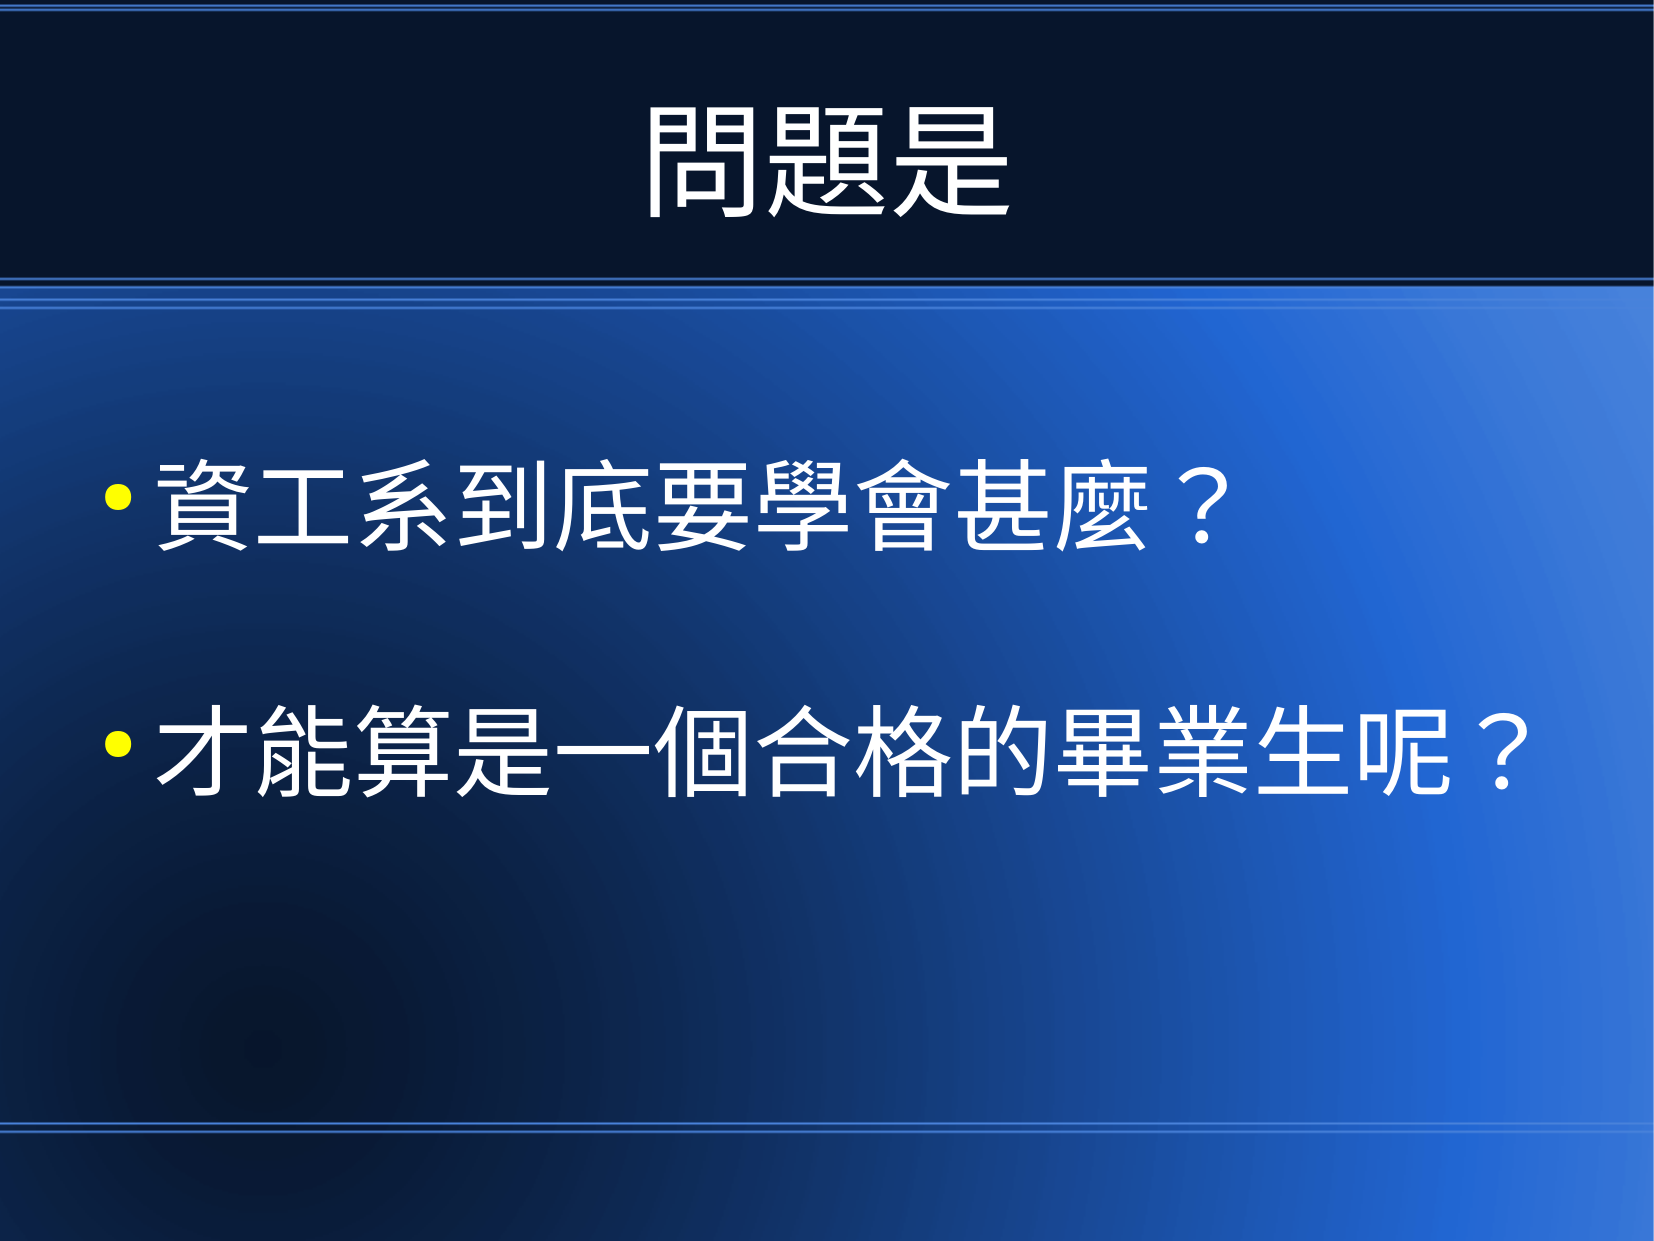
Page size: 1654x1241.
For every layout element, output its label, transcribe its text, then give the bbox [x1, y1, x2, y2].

title 問題是 [82, 49, 1571, 257]
list 資工系到底要學會甚麼？ 才能算是一個合格的畢業生呢？ [82, 355, 1571, 1241]
picture [0, 0, 1654, 1241]
